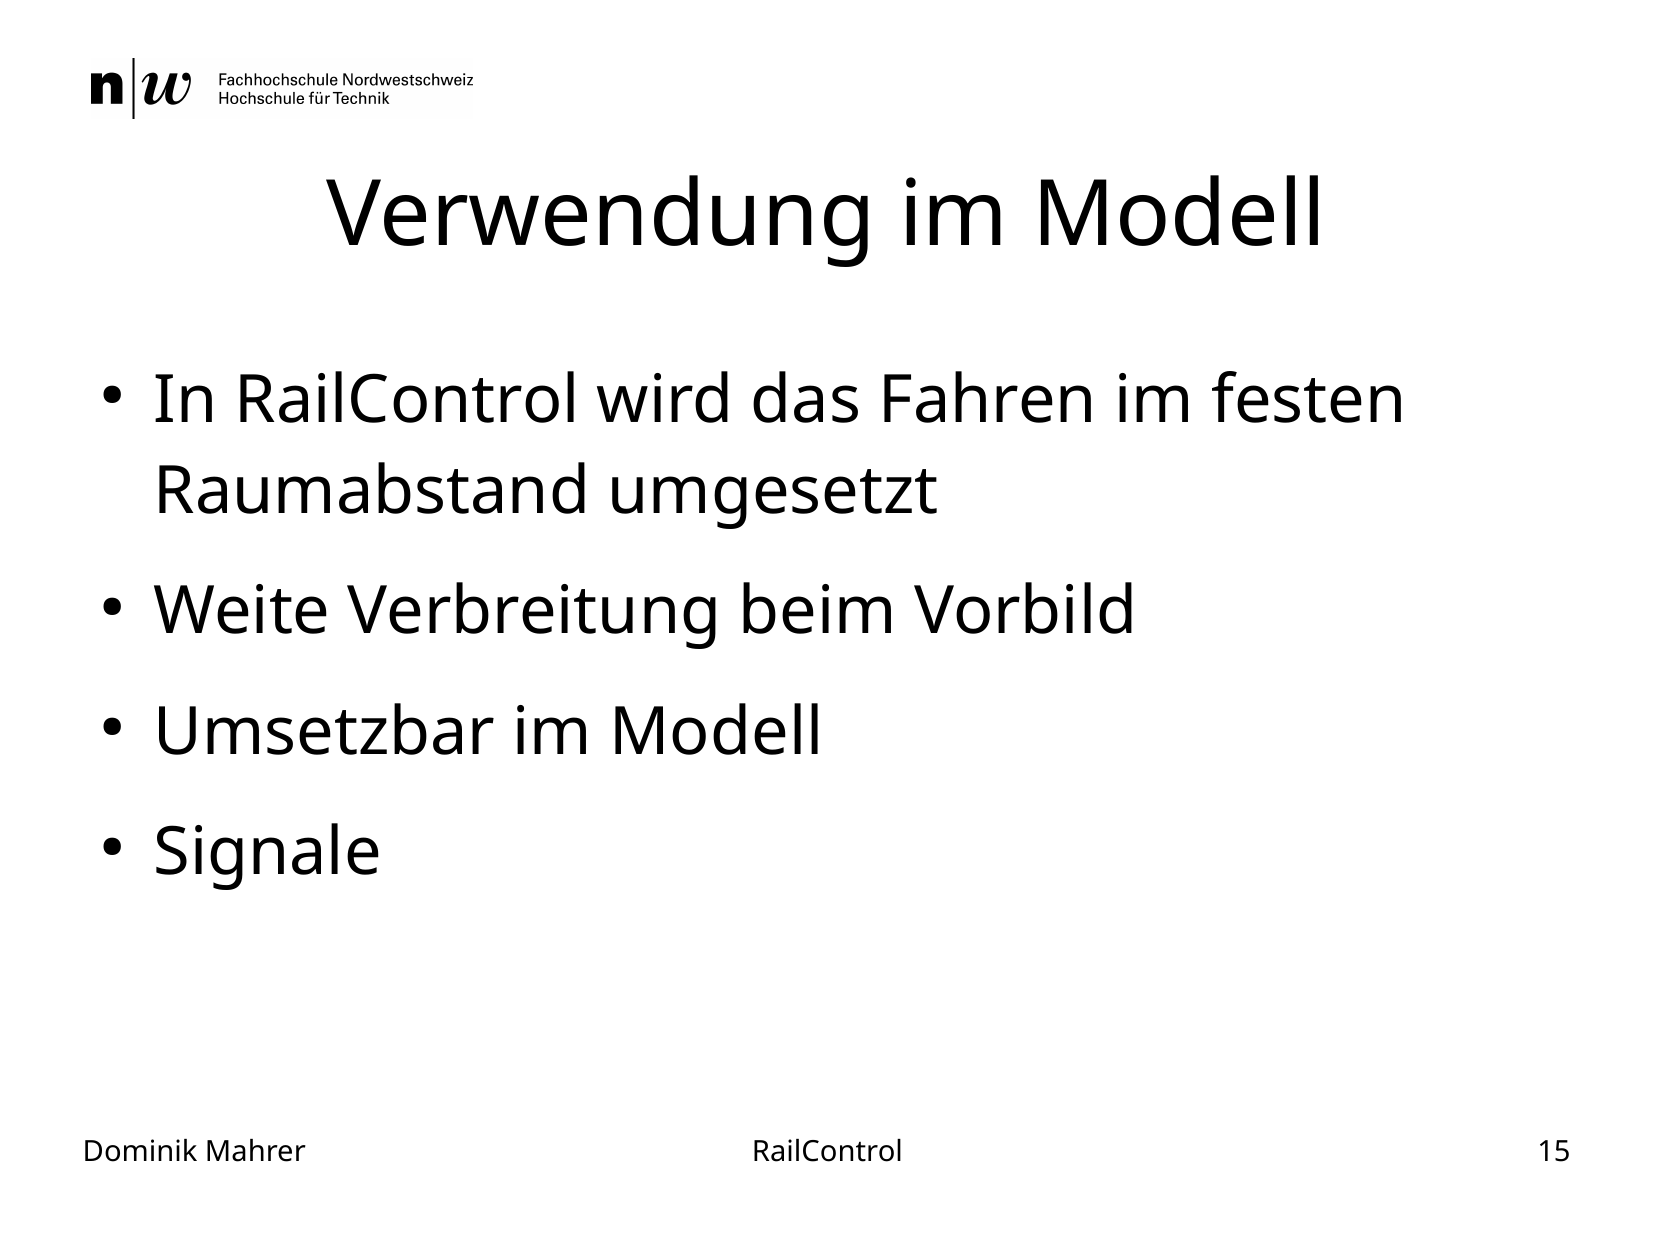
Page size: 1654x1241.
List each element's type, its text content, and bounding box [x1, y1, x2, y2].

title Verwendung im Modell [82, 153, 1571, 267]
picture [91, 58, 473, 119]
list In RailControl wird das Fahren im festen Raumabstand umgesetzt Weite Verbreitung beim Vorbild Umsetzbar im Modell Signale [82, 351, 1571, 1063]
